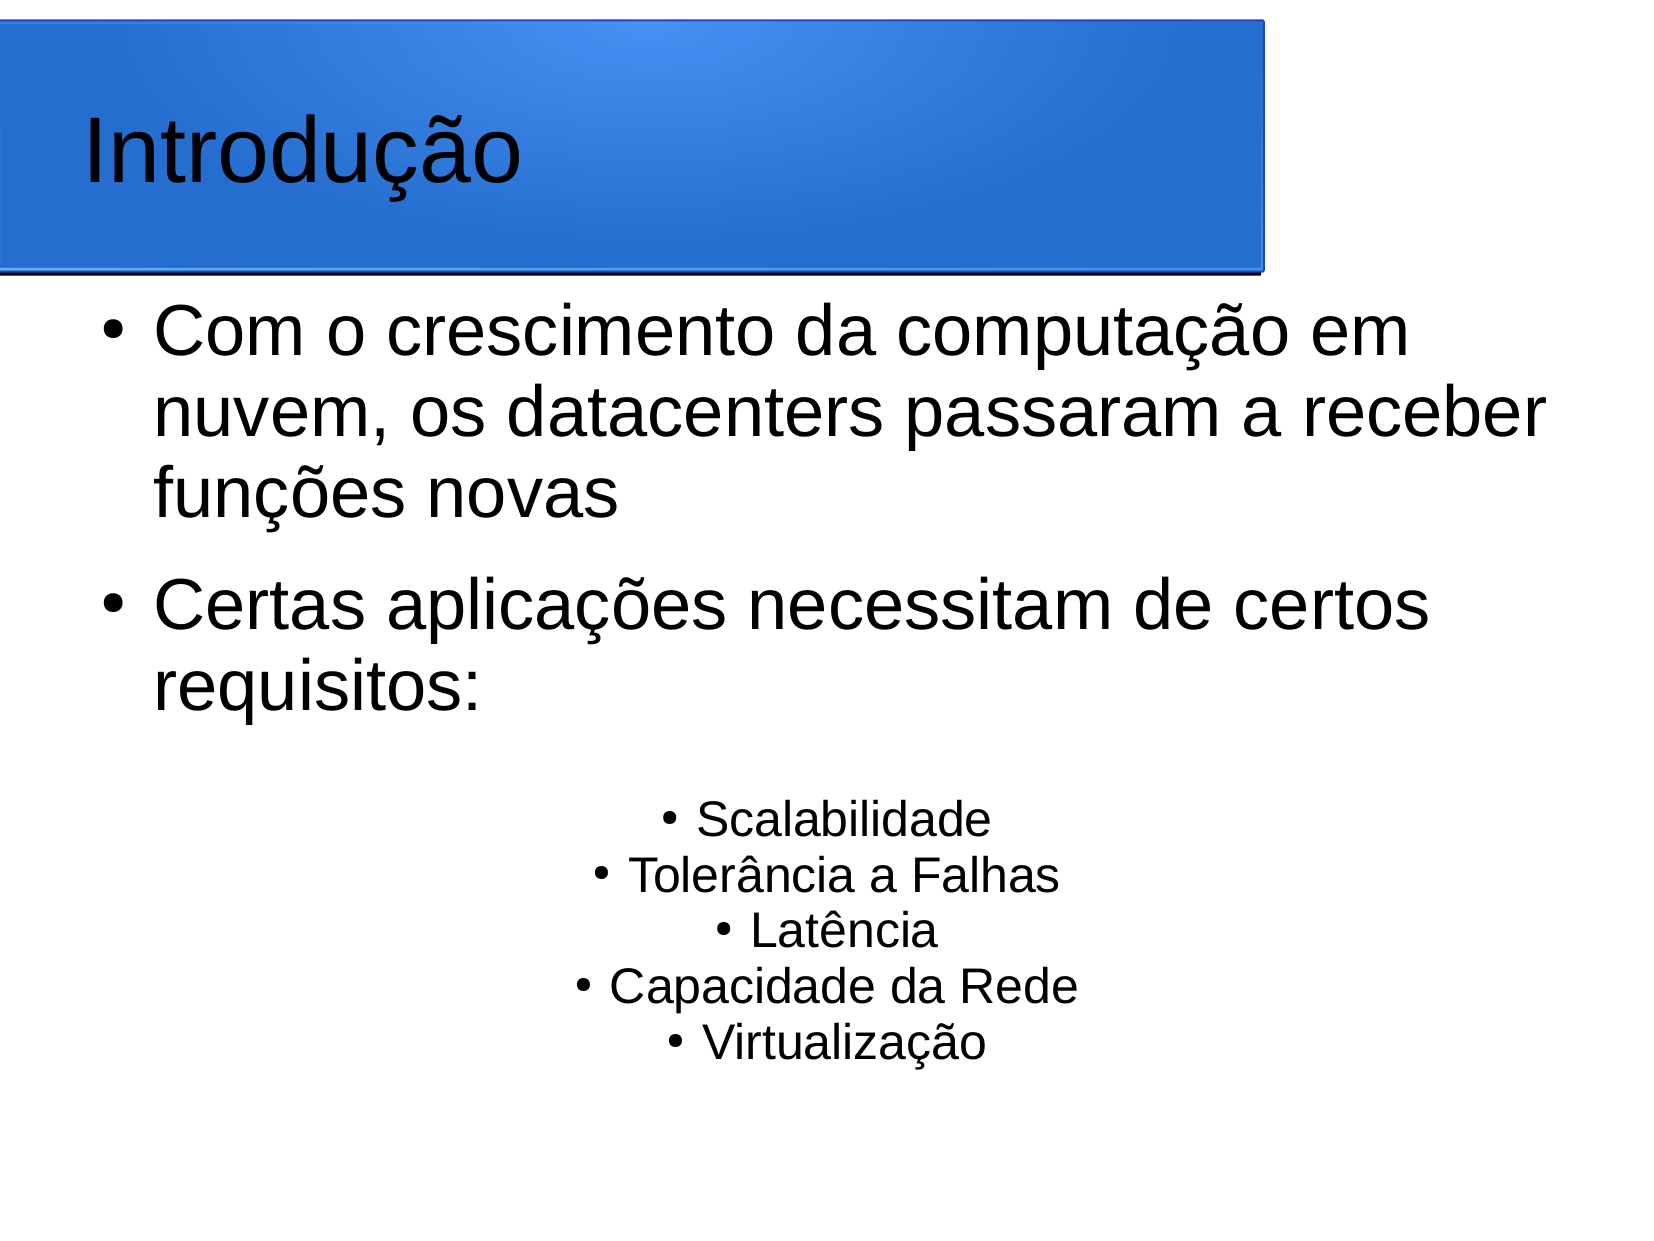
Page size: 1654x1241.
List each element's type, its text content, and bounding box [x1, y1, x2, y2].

title Introdução [82, 47, 1235, 252]
text_box Scalabilidade Tolerância a Falhas Latência Capacidade da Rede Virtualização [82, 570, 1571, 1241]
list Com o crescimento da computação em nuvem, os datacenters passaram a receber funções novas Certas aplicações necessitam de certos requisitos: [82, 290, 1571, 570]
